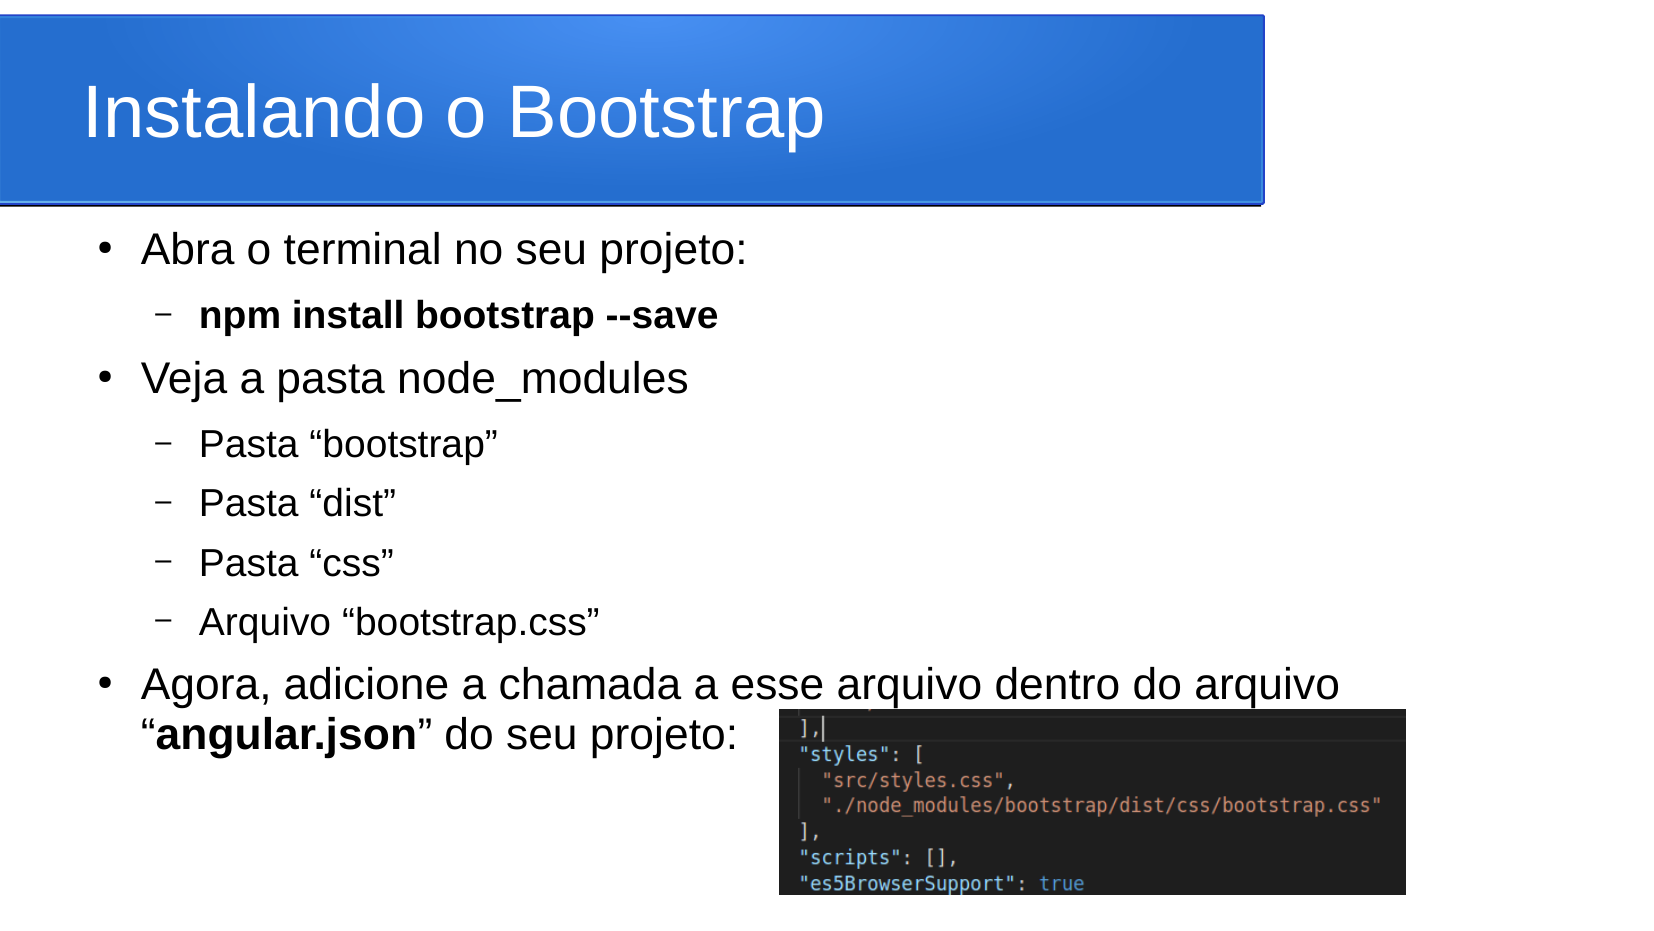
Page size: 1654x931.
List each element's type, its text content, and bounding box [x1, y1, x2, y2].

title Instalando o Bootstrap [82, 35, 1235, 189]
picture [779, 709, 1406, 895]
list Abra o terminal no seu projeto: npm install bootstrap --save Veja a pasta node_modules Pasta “bootstrap” Pasta “dist” Pasta “css” Arquivo “bootstrap.css” Agora, adicione a chamada a esse arquivo dentro do arquivo “angular.json” do seu projeto: [82, 224, 1571, 764]
